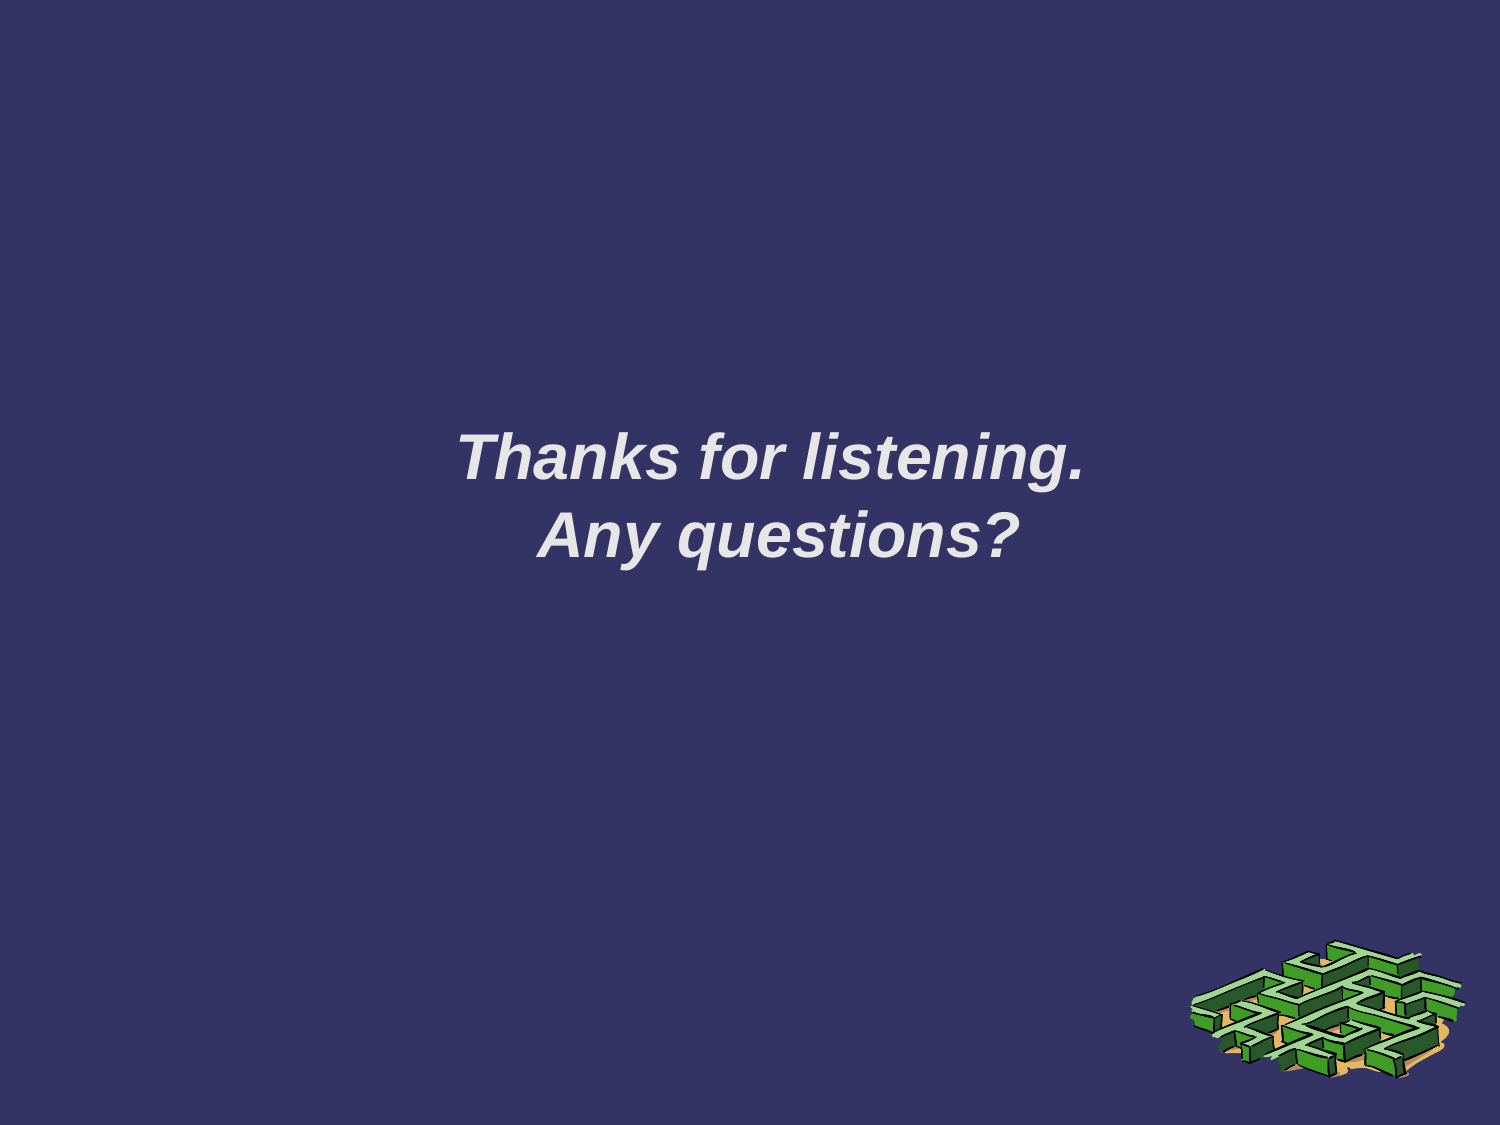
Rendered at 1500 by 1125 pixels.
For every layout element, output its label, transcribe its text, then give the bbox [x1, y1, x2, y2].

title Thanks for listening. Any questions? [75, 45, 1426, 941]
